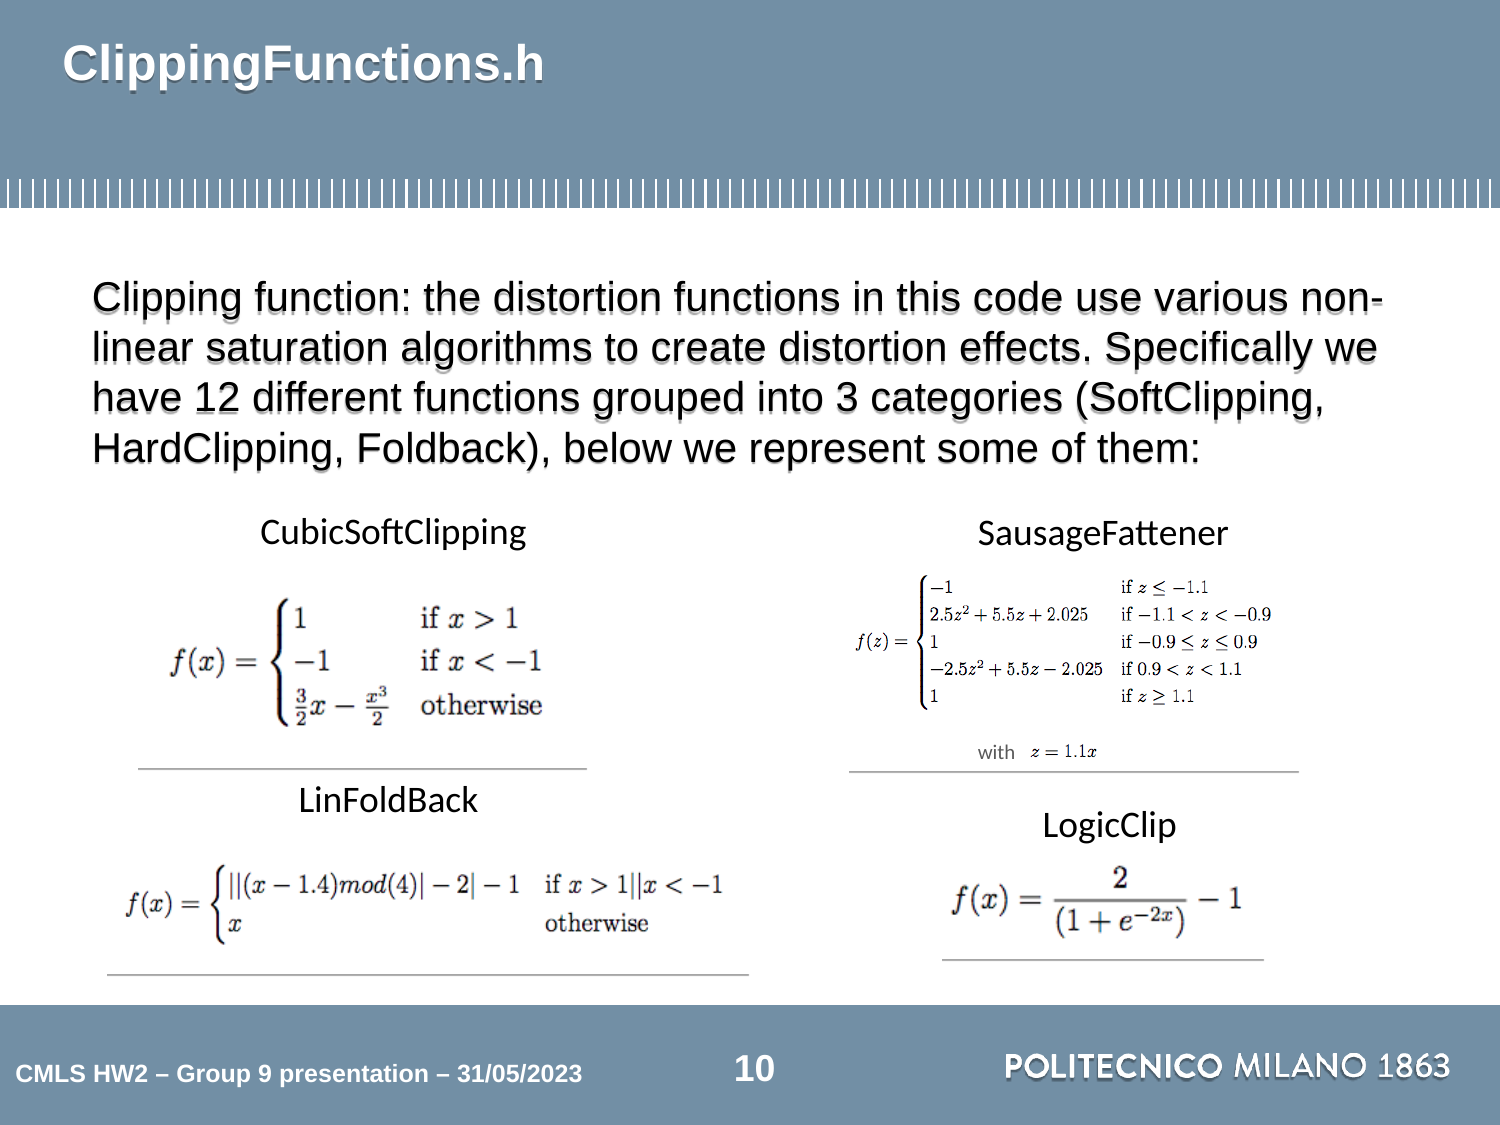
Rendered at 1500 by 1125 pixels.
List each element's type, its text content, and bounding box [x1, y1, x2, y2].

list Clipping function: the distortion functions in this code use various non-linear saturation algorithms to create distortion effects. Specifically we have 12 different functions grouped into 3 categories (SoftClipping, HardClipping, Foldback), below we represent some of them: [76, 262, 1441, 487]
text_box with [962, 731, 1132, 772]
text_box SausageFattener [962, 499, 1280, 561]
text_box CubicSoftClipping [245, 499, 562, 560]
picture [138, 575, 589, 768]
title ClippingFunctions.h [47, 22, 1455, 161]
picture [107, 840, 751, 974]
text_box 10 [580, 1037, 930, 1097]
text_box LinFoldBack [283, 771, 502, 829]
picture [942, 852, 1266, 959]
text_box CMLS HW2 – Group 9 presentation – 31/05/2023 [0, 1049, 610, 1125]
picture [849, 562, 1300, 771]
text_box LogicClip [1027, 792, 1344, 854]
